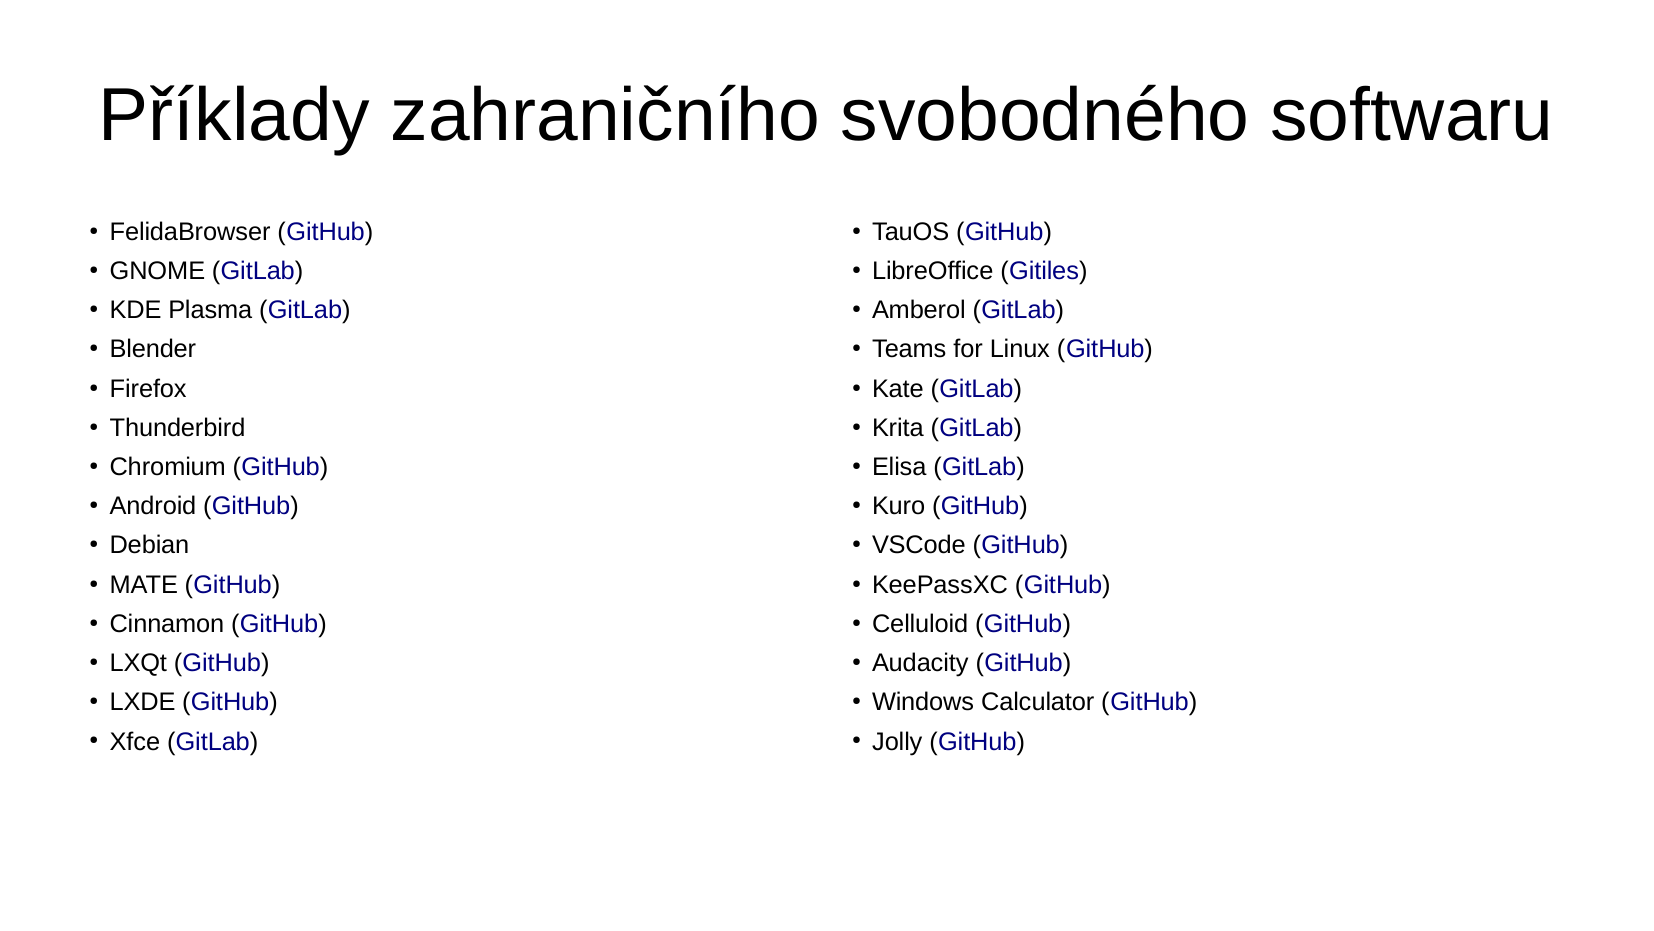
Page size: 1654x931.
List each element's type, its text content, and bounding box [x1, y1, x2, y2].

title Příklady zahraničního svobodného softwaru [82, 37, 1571, 193]
list FelidaBrowser (GitHub) GNOME (GitLab) KDE Plasma (GitLab) Blender Firefox Thunderbird Chromium (GitHub) Android (GitHub) Debian MATE (GitHub) Cinnamon (GitHub) LXQt (GitHub) LXDE (GitHub) Xfce (GitLab) [82, 217, 809, 758]
list TauOS (GitHub) LibreOffice (Gitiles) Amberol (GitLab) Teams for Linux (GitHub) Kate (GitLab) Krita (GitLab) Elisa (GitLab) Kuro (GitHub) VSCode (GitHub) KeePassXC (GitHub) Celluloid (GitHub) Audacity (GitHub) Windows Calculator (GitHub) Jolly (GitHub) [845, 217, 1572, 758]
